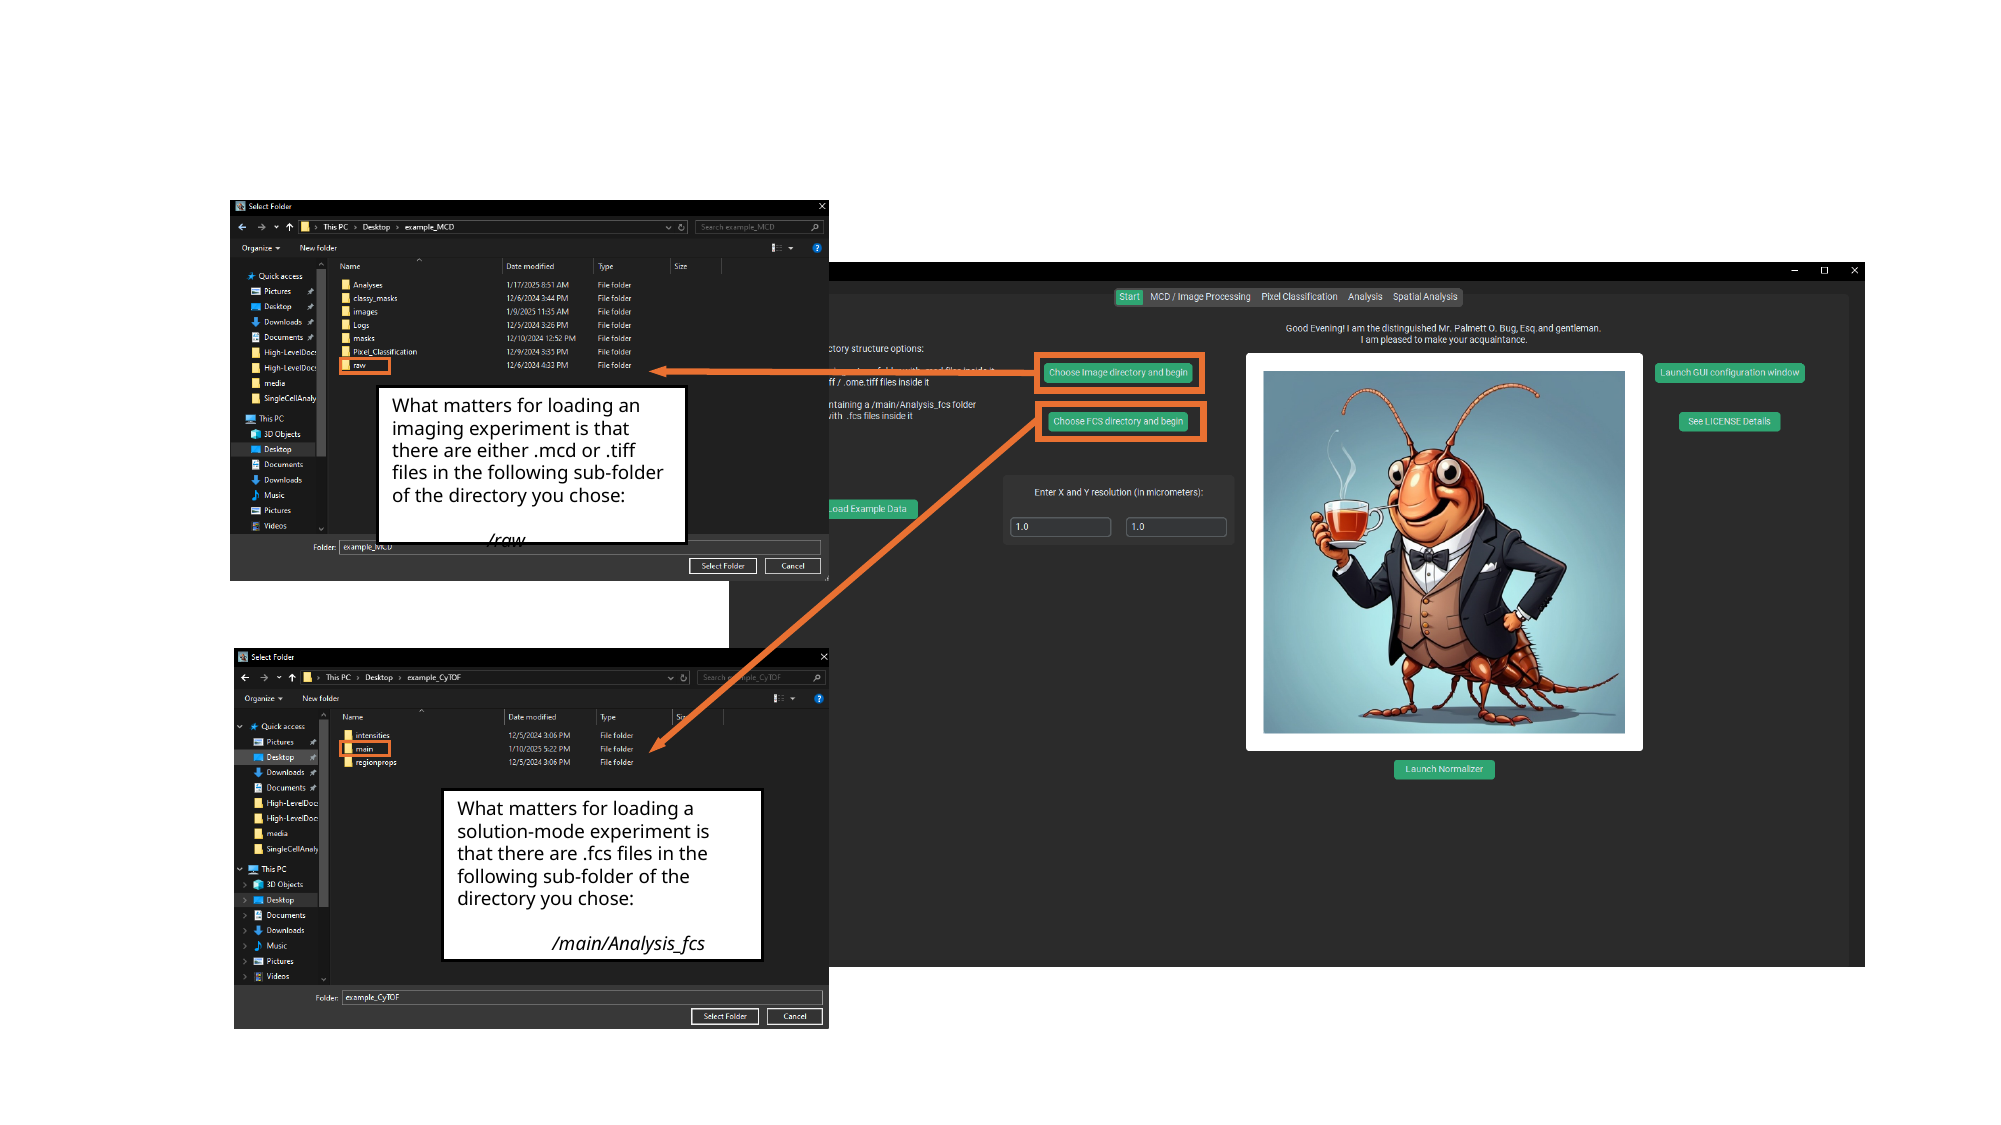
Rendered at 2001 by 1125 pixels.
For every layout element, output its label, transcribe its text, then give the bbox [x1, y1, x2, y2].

text_box What matters for loading a solution-mode experiment is that there are .fcs files in the following sub-folder of the directory you chose: /main/Analysis_fcs [442, 790, 763, 961]
text_box What matters for loading an imaging experiment is that there are either .mcd or .tiff files in the following sub-folder of the directory you chose: /raw [377, 386, 687, 544]
picture [230, 200, 1865, 1029]
